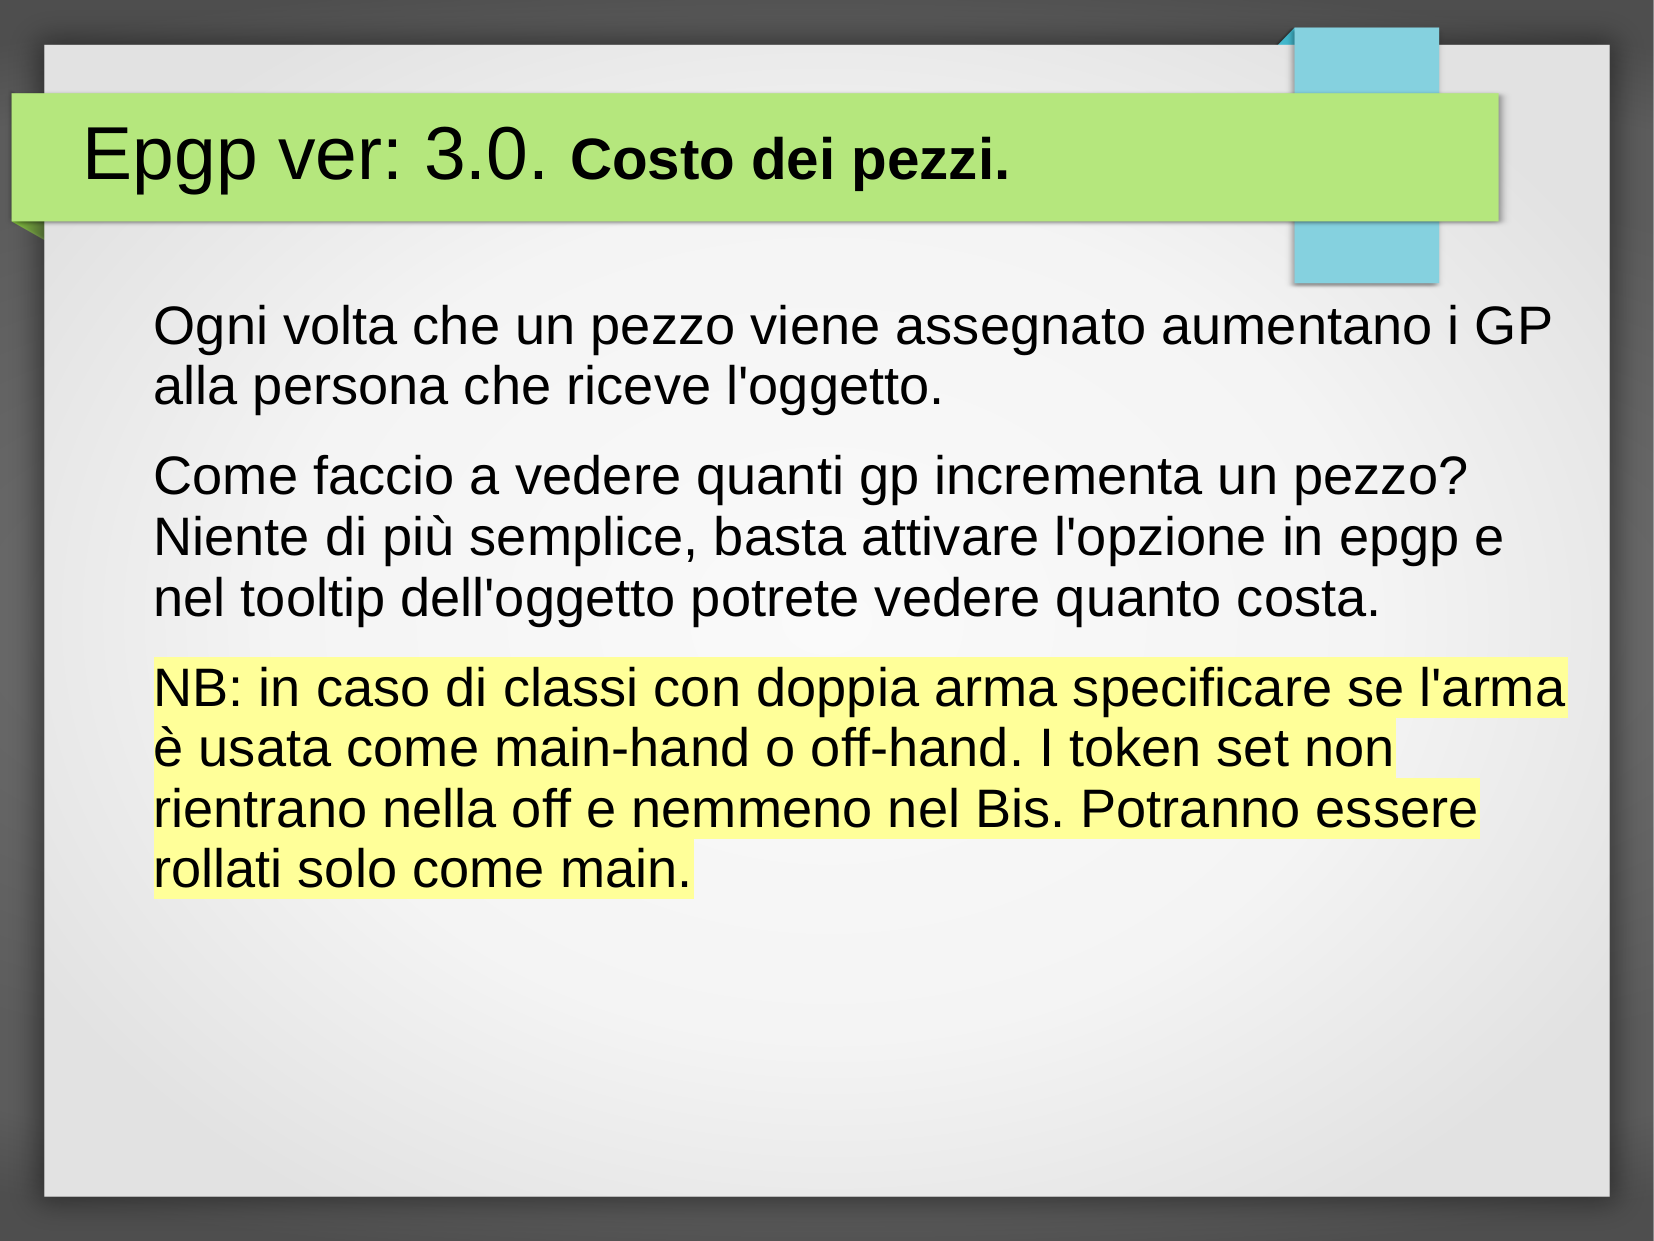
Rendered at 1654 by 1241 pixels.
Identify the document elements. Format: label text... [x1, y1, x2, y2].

title Epgp ver: 3.0. Costo dei pezzi. [82, 94, 1264, 213]
picture [0, 0, 1654, 1241]
list Ogni volta che un pezzo viene assegnato aumentano i GP alla persona che riceve l'oggetto. Come faccio a vedere quanti gp incrementa un pezzo? Niente di più semplice, basta attivare l'opzione in epgp e nel tooltip dell'oggetto potrete vedere quanto costa. NB: in caso di classi con doppia arma specificare se l'arma è usata come main-hand o off-hand. I token set non rientrano nella off e nemmeno nel Bis. Potranno essere rollati solo come main. [82, 295, 1571, 1015]
